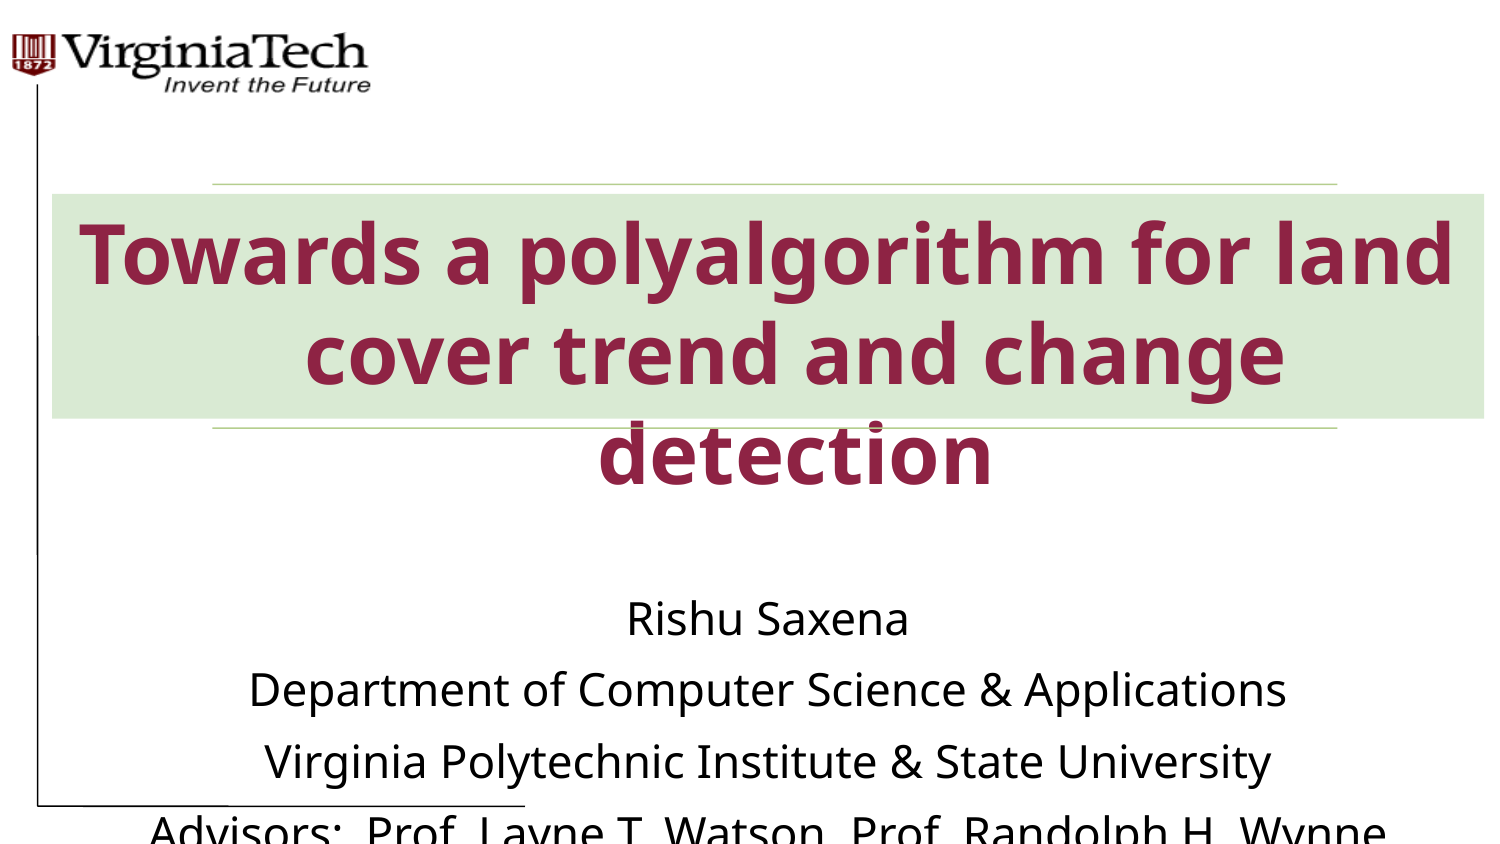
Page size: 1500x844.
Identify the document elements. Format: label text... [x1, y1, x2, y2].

list Towards a polyalgorithm for land cover trend and change detection Rishu Saxena Department of Computer Science & Applications Virginia Polytechnic Institute & State University Advisors: Prof. Layne T. Watson, Prof. Randolph H. Wynne [52, 193, 1485, 419]
picture [12, 32, 372, 94]
